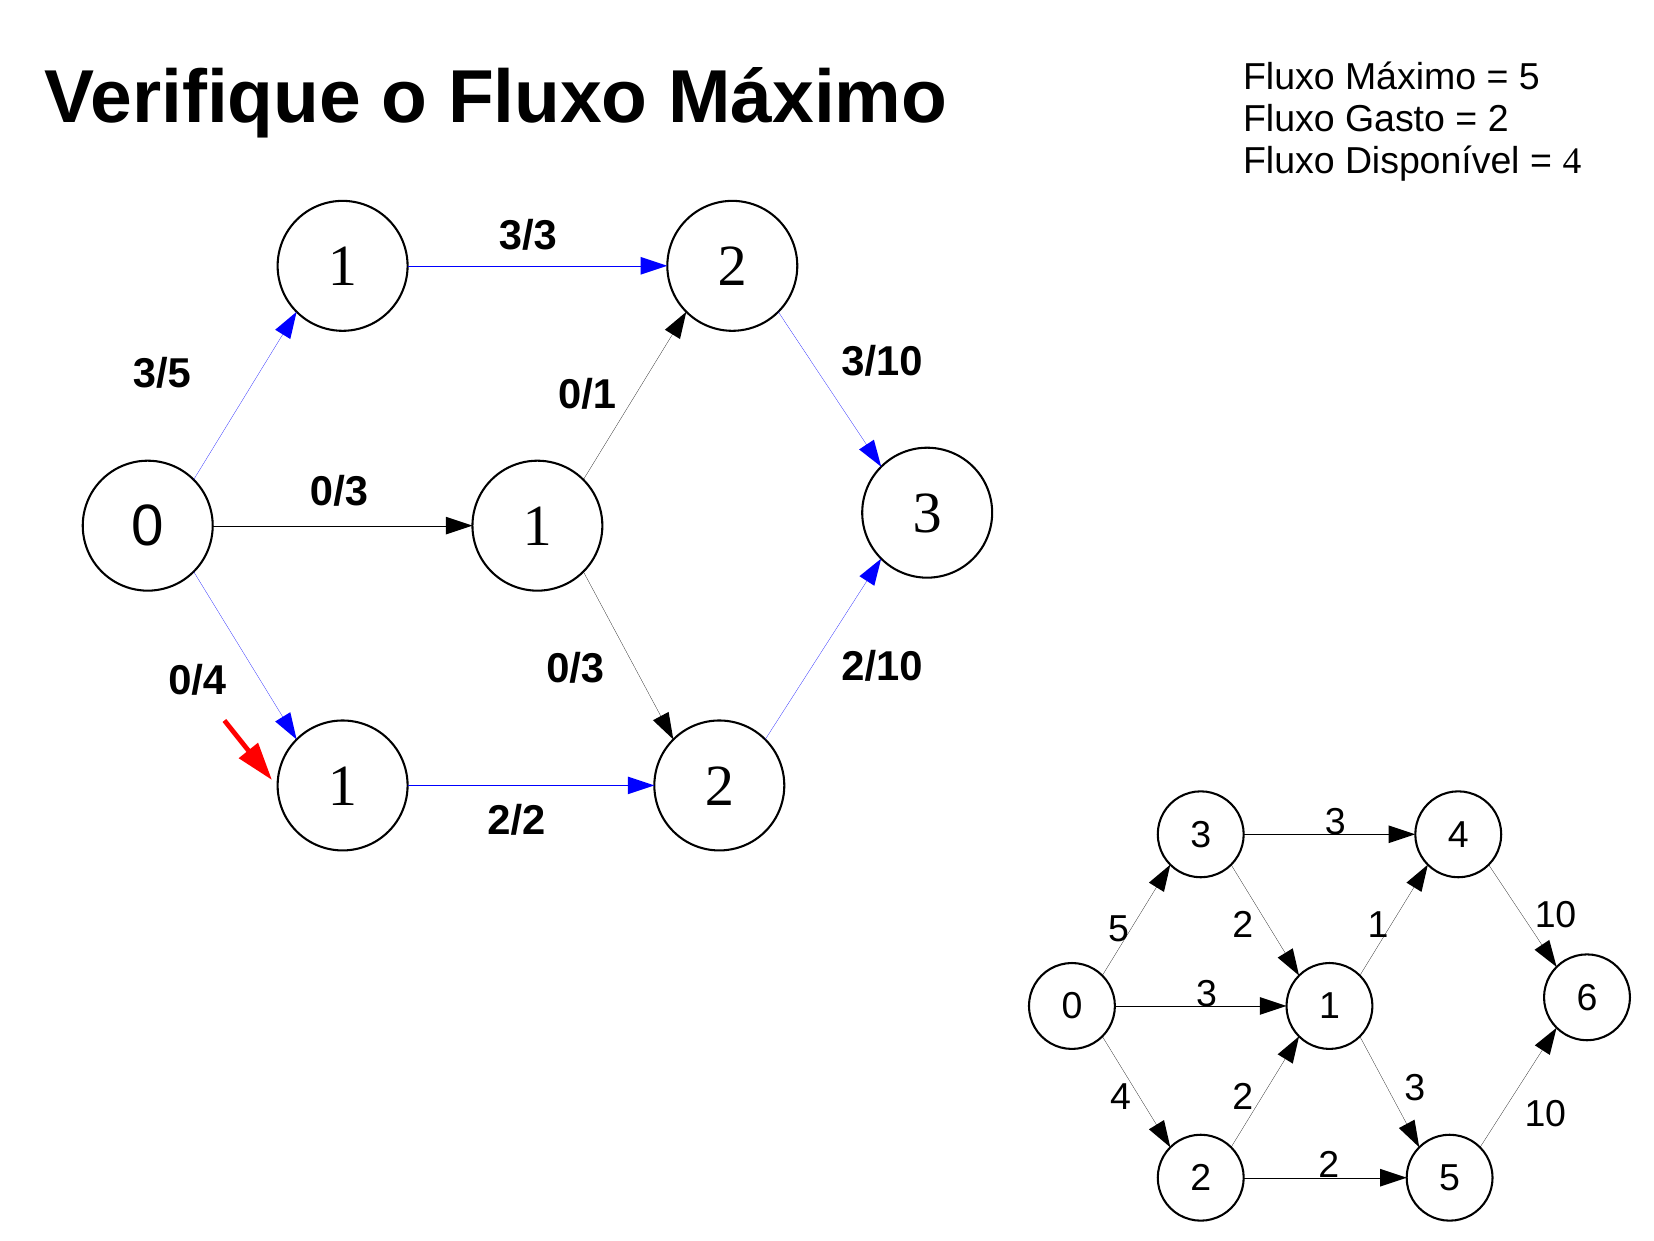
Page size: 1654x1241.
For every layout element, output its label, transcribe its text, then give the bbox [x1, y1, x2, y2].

text_box 2 [1303, 1136, 1341, 1194]
text_box 10 [1509, 1084, 1596, 1142]
text_box 1 [1352, 895, 1390, 953]
text_box 2 [654, 720, 785, 851]
text_box 2/2 [472, 789, 579, 851]
text_box 10 [1520, 885, 1595, 985]
text_box 5 [1406, 1134, 1493, 1221]
text_box 3/3 [484, 204, 591, 266]
text_box 0/3 [531, 637, 638, 700]
text_box 0/4 [153, 649, 260, 711]
text_box 1 [277, 200, 408, 331]
text_box 0 [82, 460, 213, 591]
text_box 1 [472, 460, 603, 591]
text_box 3 [1389, 1059, 1427, 1116]
text_box 4 [1415, 791, 1502, 878]
text_box 6 [1582, 996, 1592, 1008]
text_box 3/5 [118, 342, 225, 404]
text_box 0 [1028, 963, 1115, 1049]
text_box 3 [862, 447, 993, 578]
text_box 3 [1157, 791, 1244, 878]
text_box 2 [1217, 895, 1255, 953]
text_box 3/10 [826, 330, 957, 393]
text_box 3 [1181, 964, 1218, 1022]
text_box 2 [1217, 1067, 1255, 1125]
text_box 1 [1286, 963, 1373, 1049]
text_box 2/10 [826, 635, 957, 697]
text_box 2 [1157, 1134, 1244, 1221]
text_box 3 [1310, 792, 1347, 850]
text_box 0/1 [543, 363, 650, 426]
text_box Verifique o Fluxo Máximo [29, 47, 963, 147]
text_box 0/3 [295, 460, 402, 522]
text_box 1 [277, 720, 408, 851]
text_box 5 [1093, 900, 1131, 958]
text_box Fluxo Máximo = 5 Fluxo Gasto = 2 Fluxo Disponível = 4 [1228, 48, 1597, 189]
text_box 2 [667, 200, 798, 331]
text_box 6 [1544, 955, 1630, 1041]
text_box 4 [1095, 1067, 1132, 1125]
